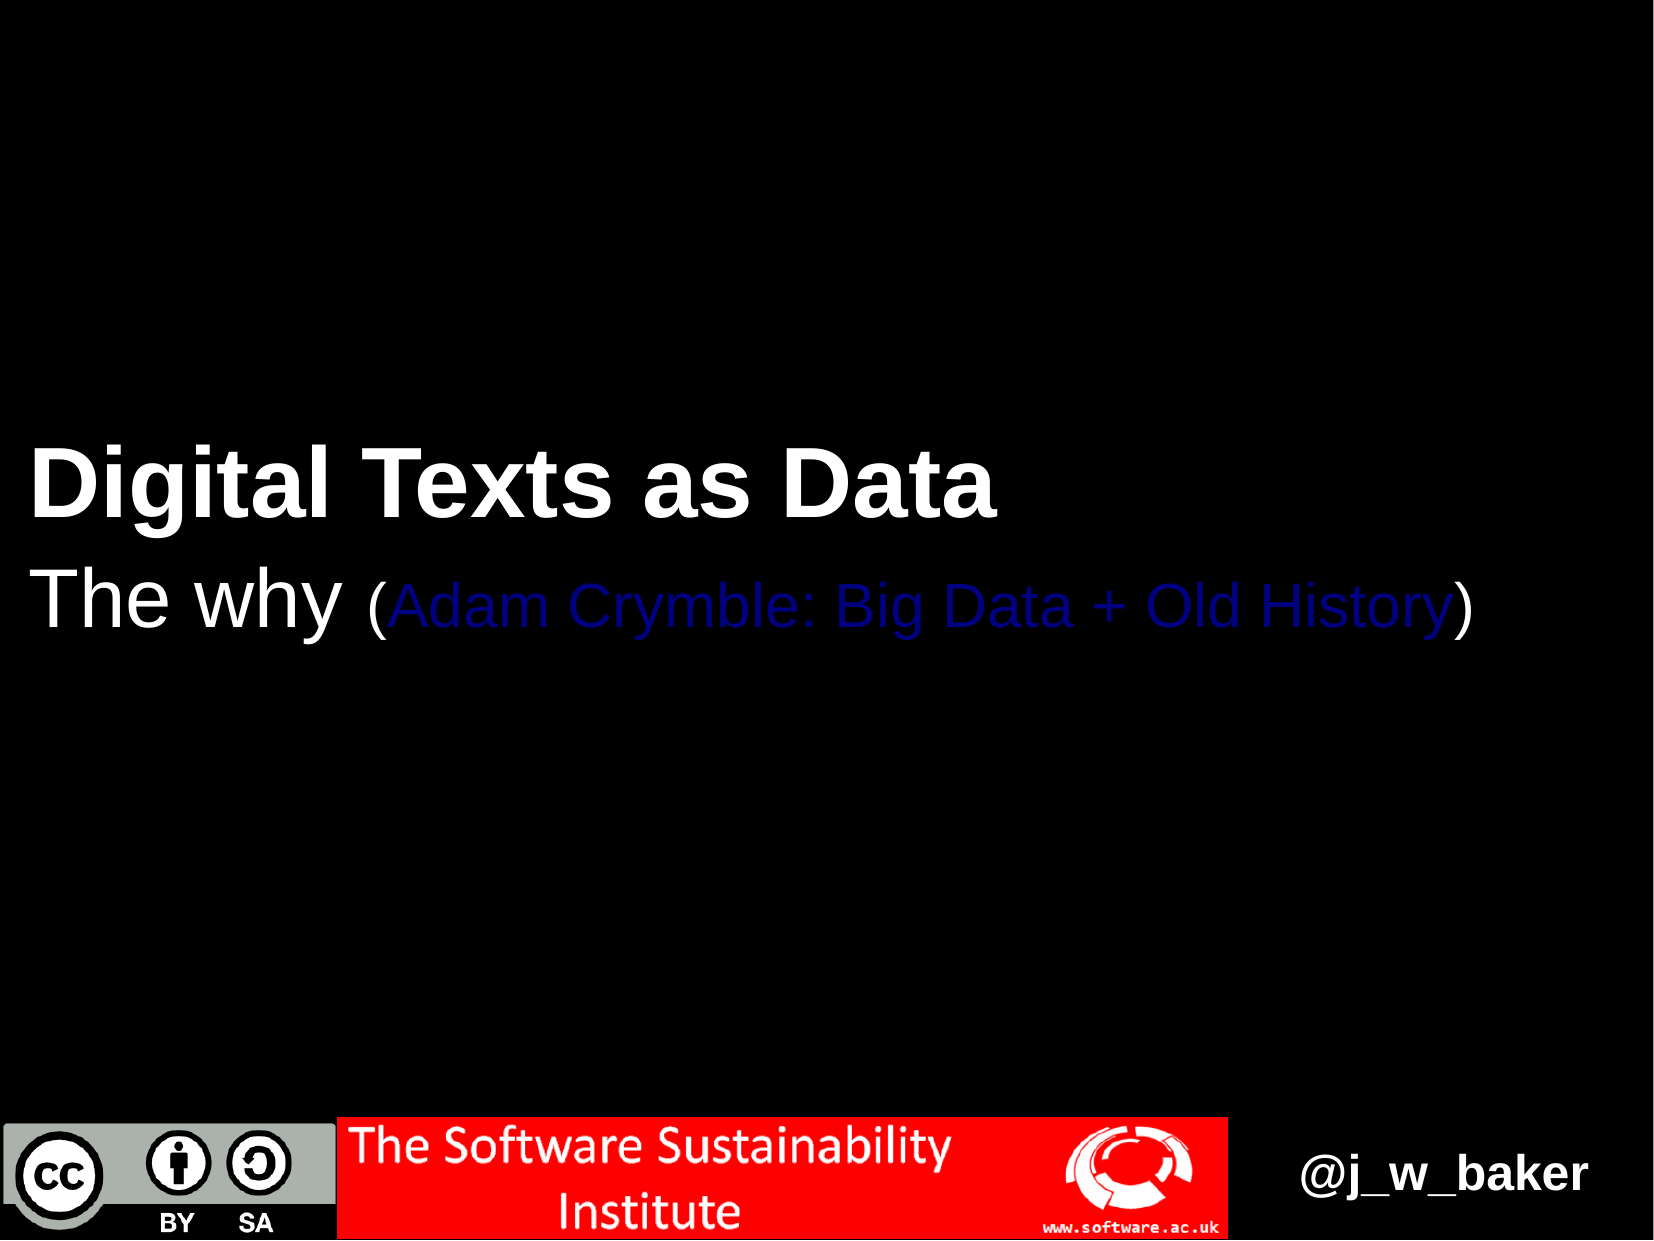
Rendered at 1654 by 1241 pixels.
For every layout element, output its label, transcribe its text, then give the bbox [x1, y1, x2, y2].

text_box Digital Texts as Data The why (Adam Crymble: Big Data + Old History) [28, 426, 1623, 646]
picture [0, 1117, 1228, 1239]
text_box @j_w_baker [1266, 1085, 1622, 1241]
